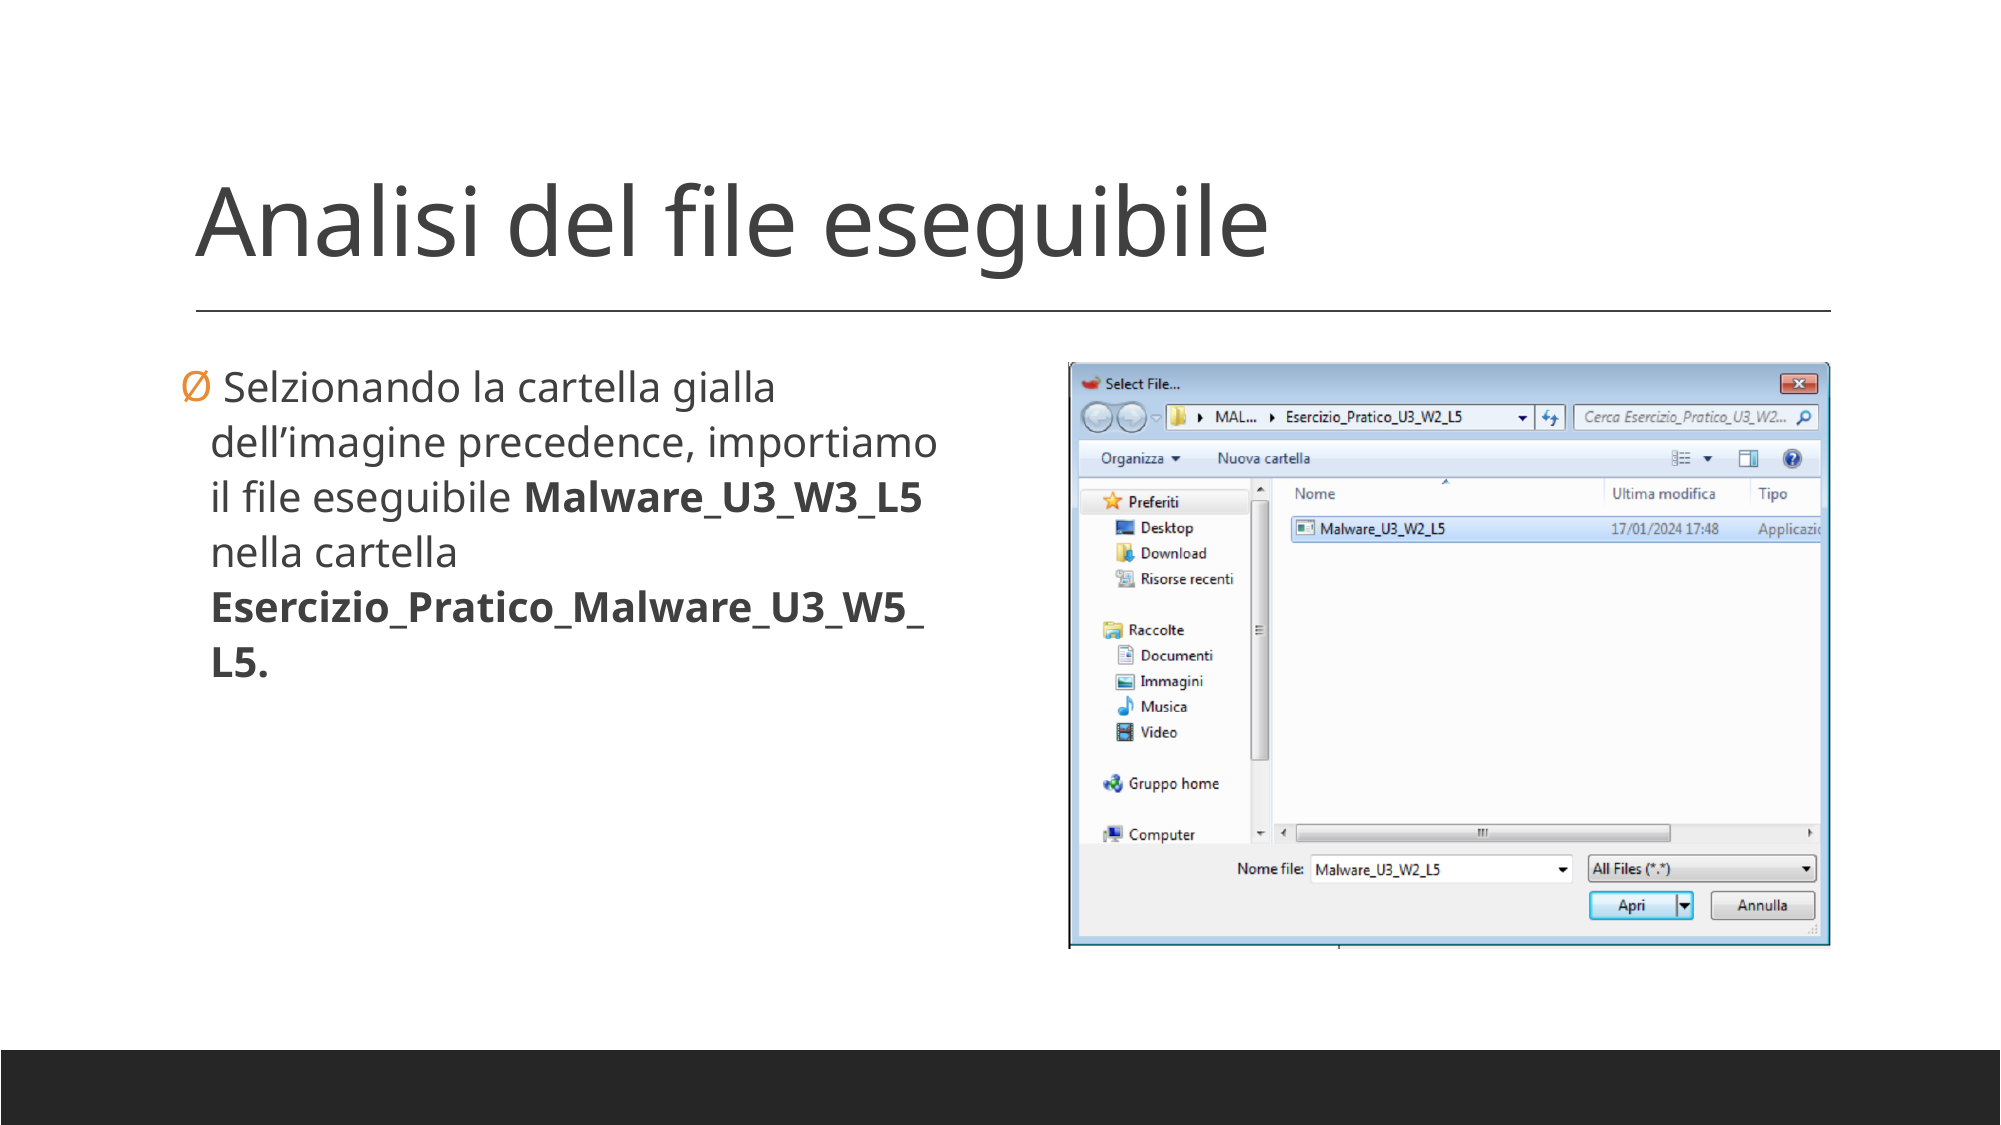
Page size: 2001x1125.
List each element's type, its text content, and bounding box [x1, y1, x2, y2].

title Analisi del file eseguibile [180, 47, 1831, 286]
list Selzionando la cartella gialla dell’imagine precedence, importiamo il file eseguibile Malware_U3_W3_L5 nella cartella Esercizio_Pratico_Malware_U3_W5_L5. [180, 347, 942, 963]
picture [1068, 362, 1831, 949]
